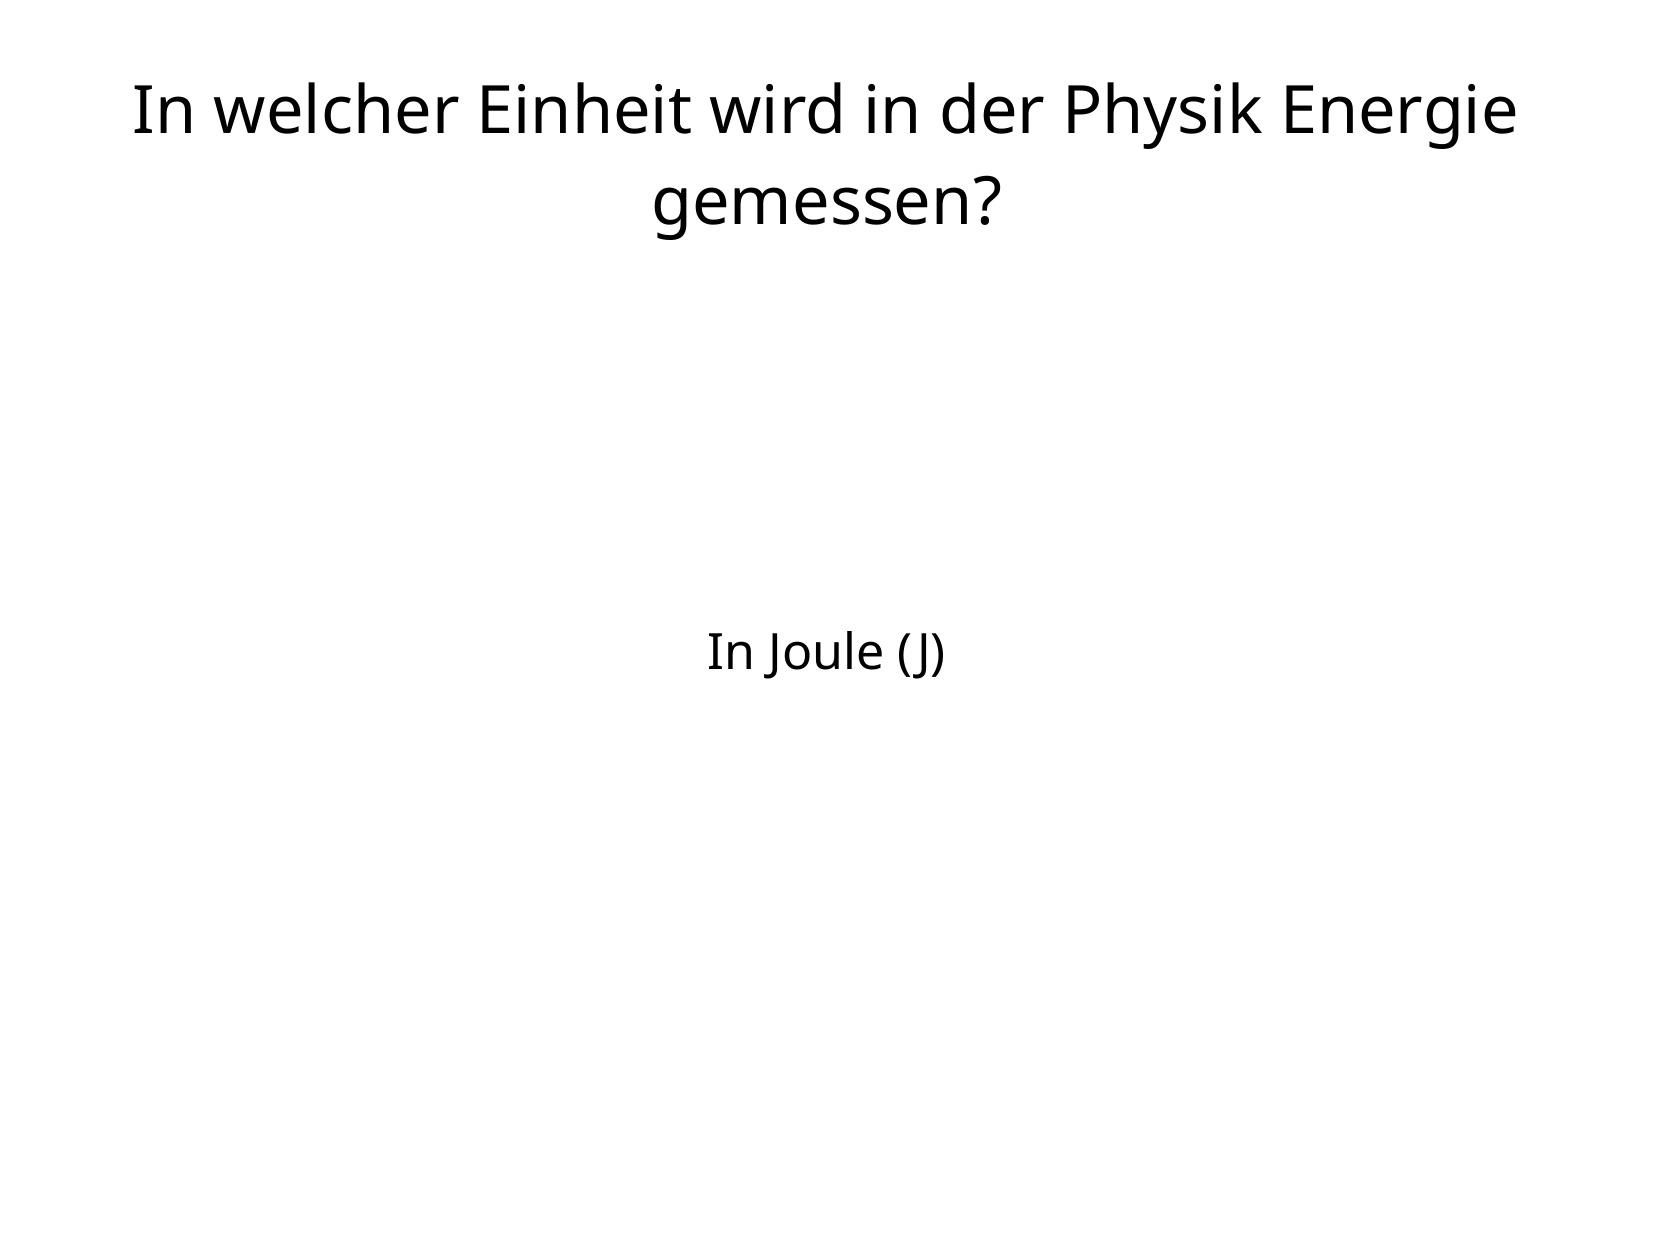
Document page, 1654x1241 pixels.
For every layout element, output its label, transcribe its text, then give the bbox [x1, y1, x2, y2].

title In welcher Einheit wird in der Physik Energie gemessen? [82, 49, 1571, 257]
subtitle In Joule (J) [82, 290, 1571, 1010]
